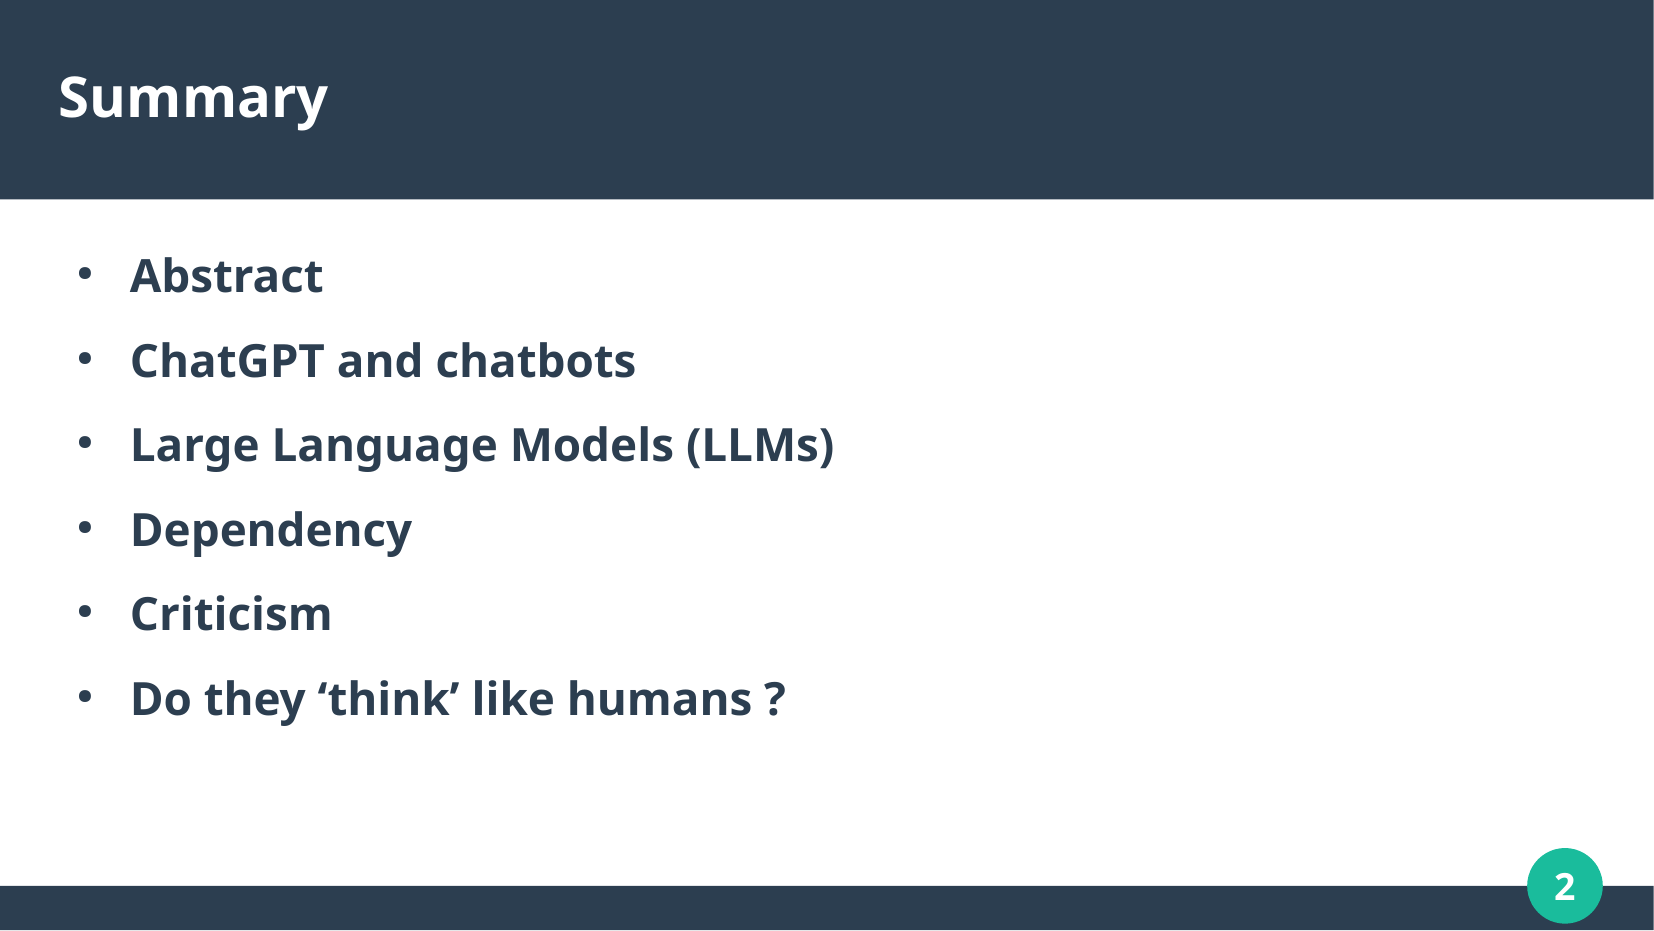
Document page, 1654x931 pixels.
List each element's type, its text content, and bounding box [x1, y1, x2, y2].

title Summary [59, 37, 1595, 156]
list Abstract ChatGPT and chatbots Large Language Models (LLMs) Dependency Criticism Do they ‘think’ like humans ? [59, 243, 1595, 864]
